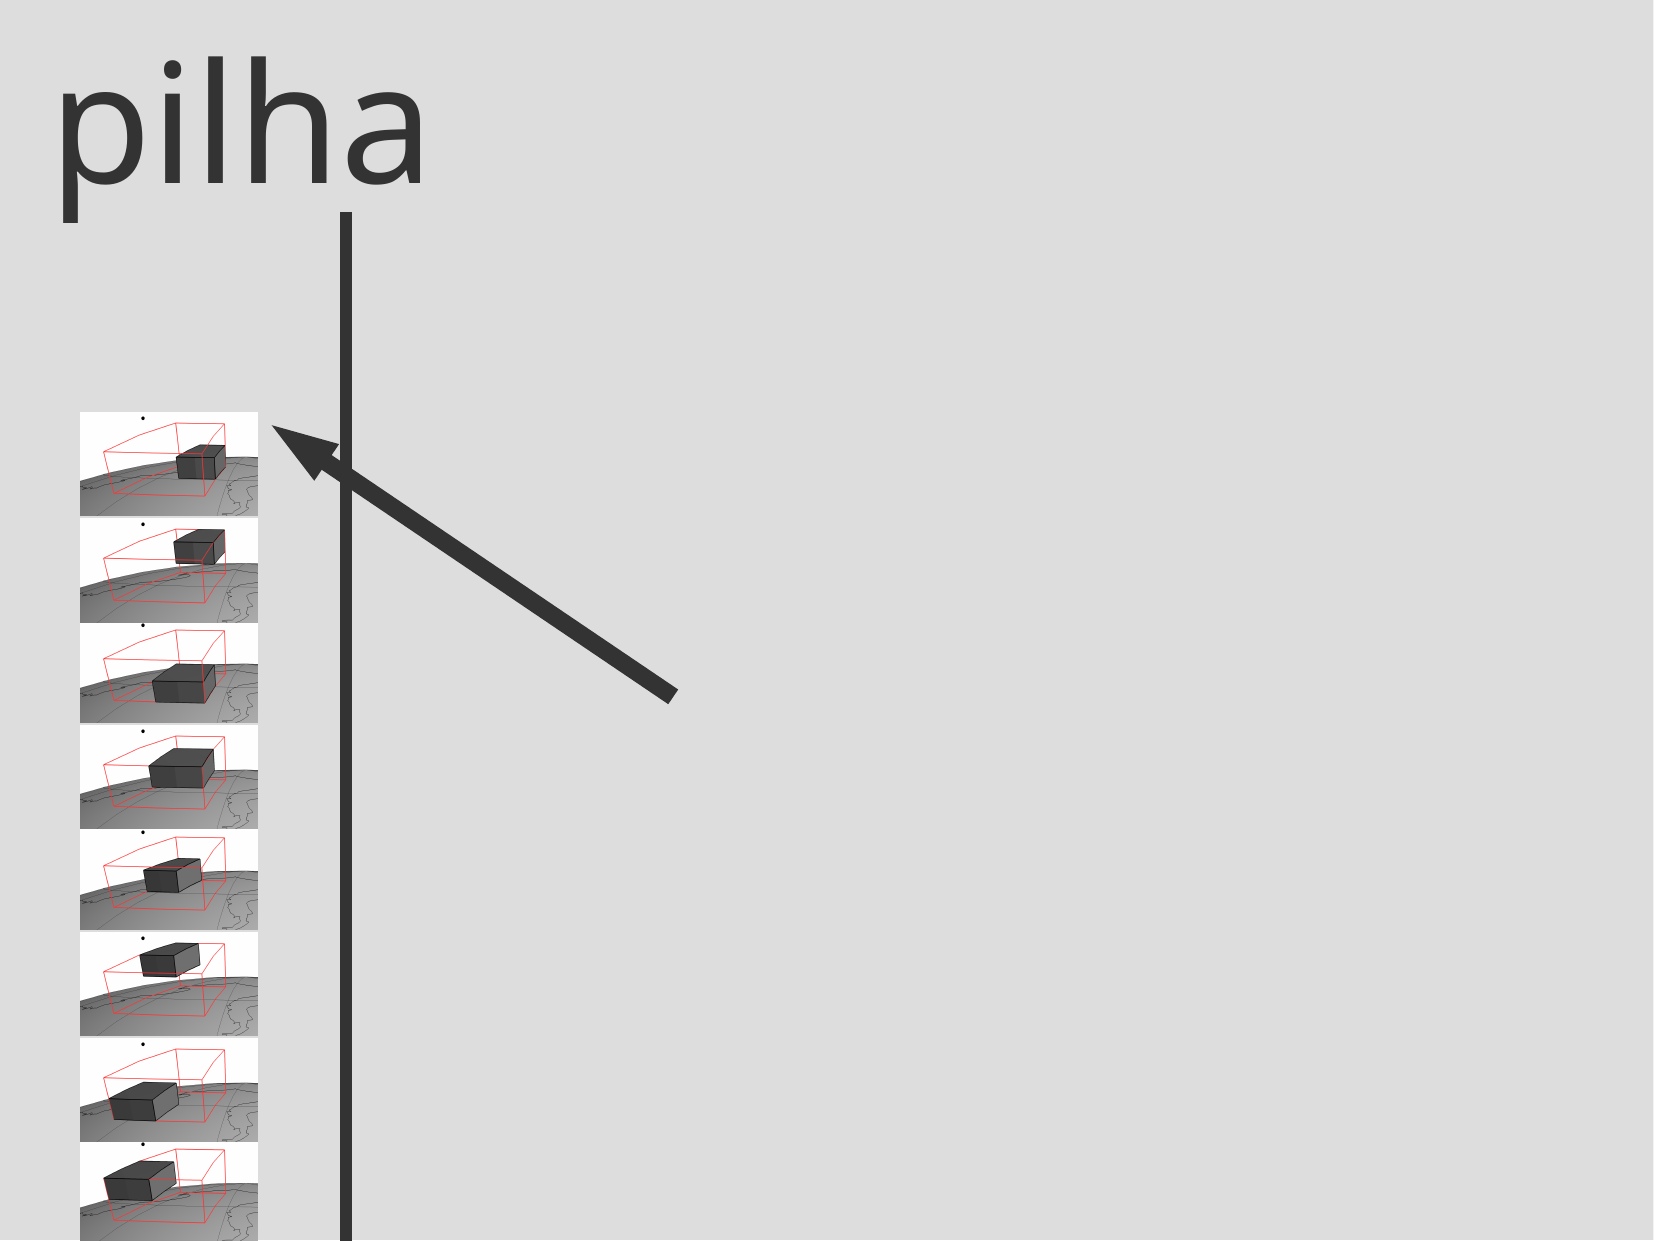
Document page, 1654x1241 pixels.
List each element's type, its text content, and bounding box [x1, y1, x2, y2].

text_box pilha [34, 0, 323, 207]
picture [80, 518, 258, 723]
picture [80, 725, 258, 930]
picture [80, 1038, 258, 1241]
picture [80, 932, 258, 1036]
picture [80, 412, 258, 517]
